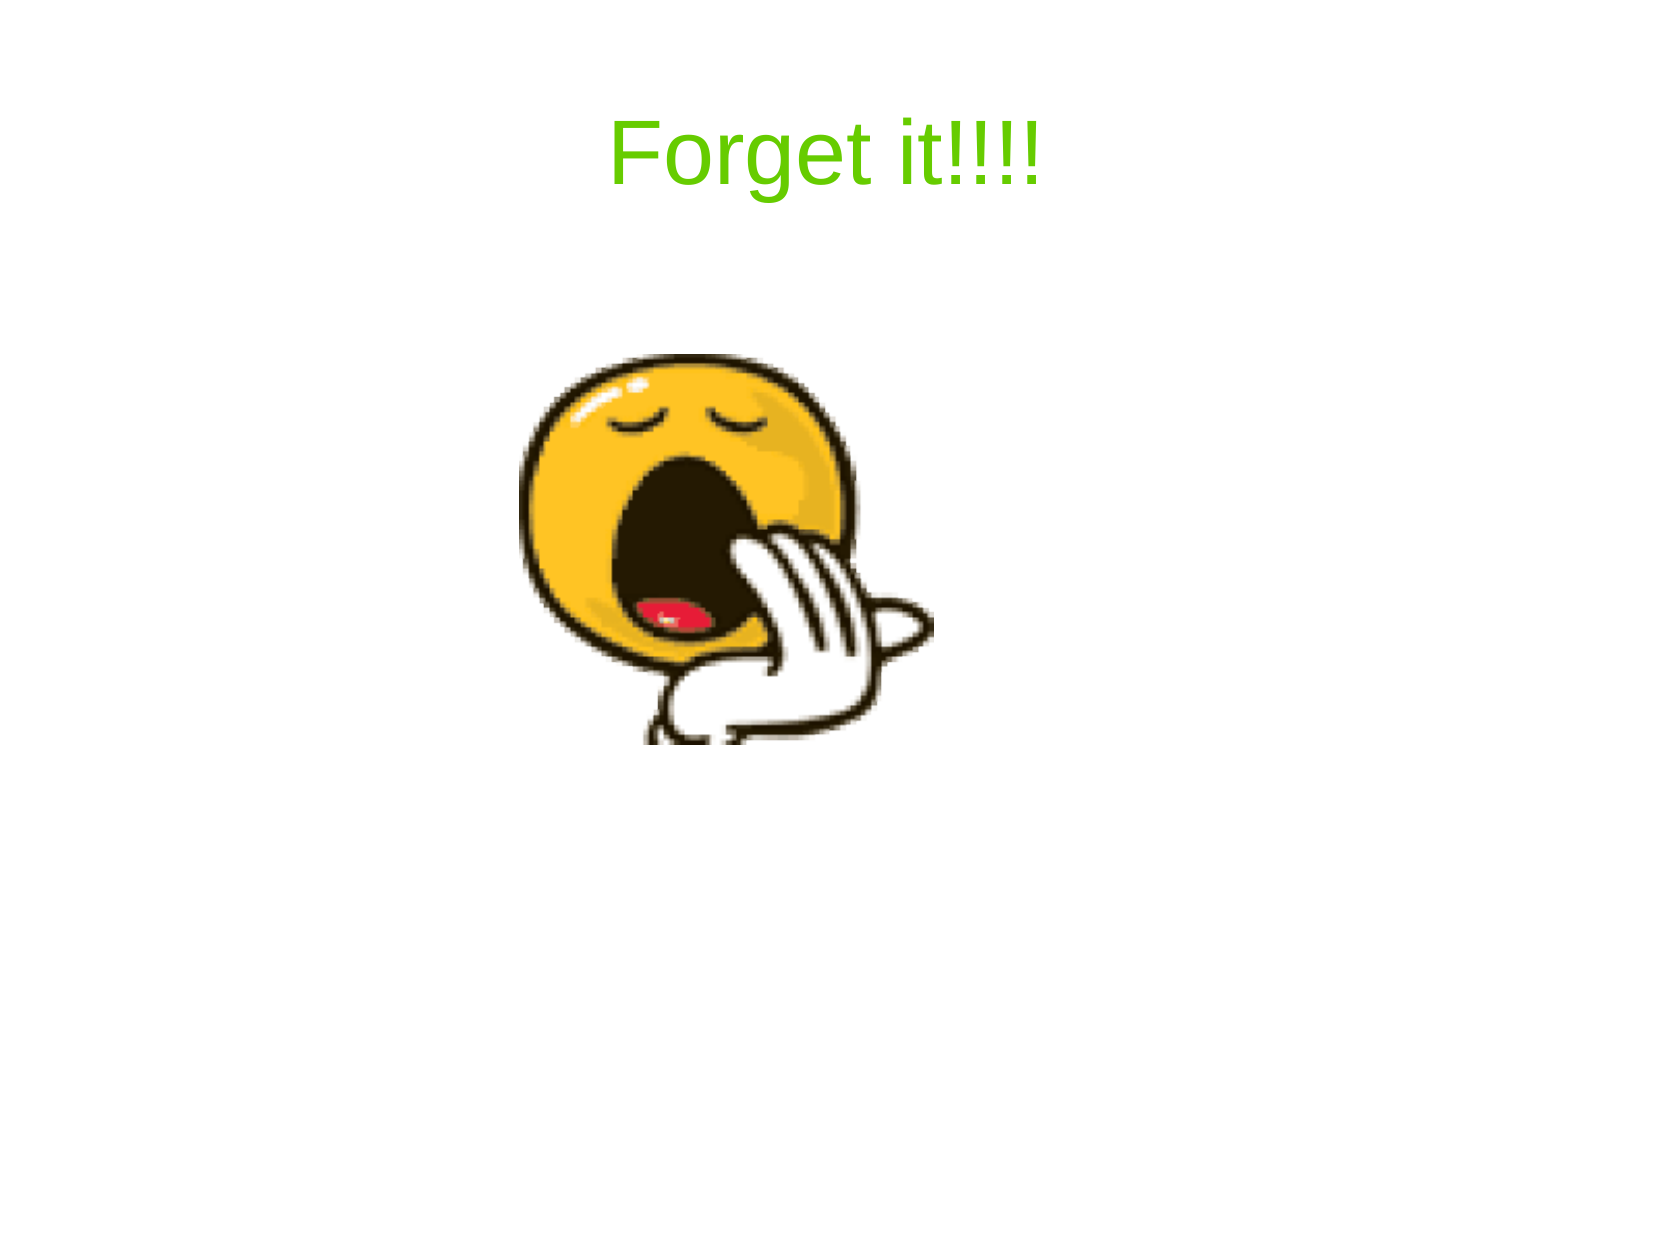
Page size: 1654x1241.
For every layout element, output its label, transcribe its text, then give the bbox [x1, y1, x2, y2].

picture [519, 354, 934, 745]
title Forget it!!!! [82, 49, 1571, 257]
